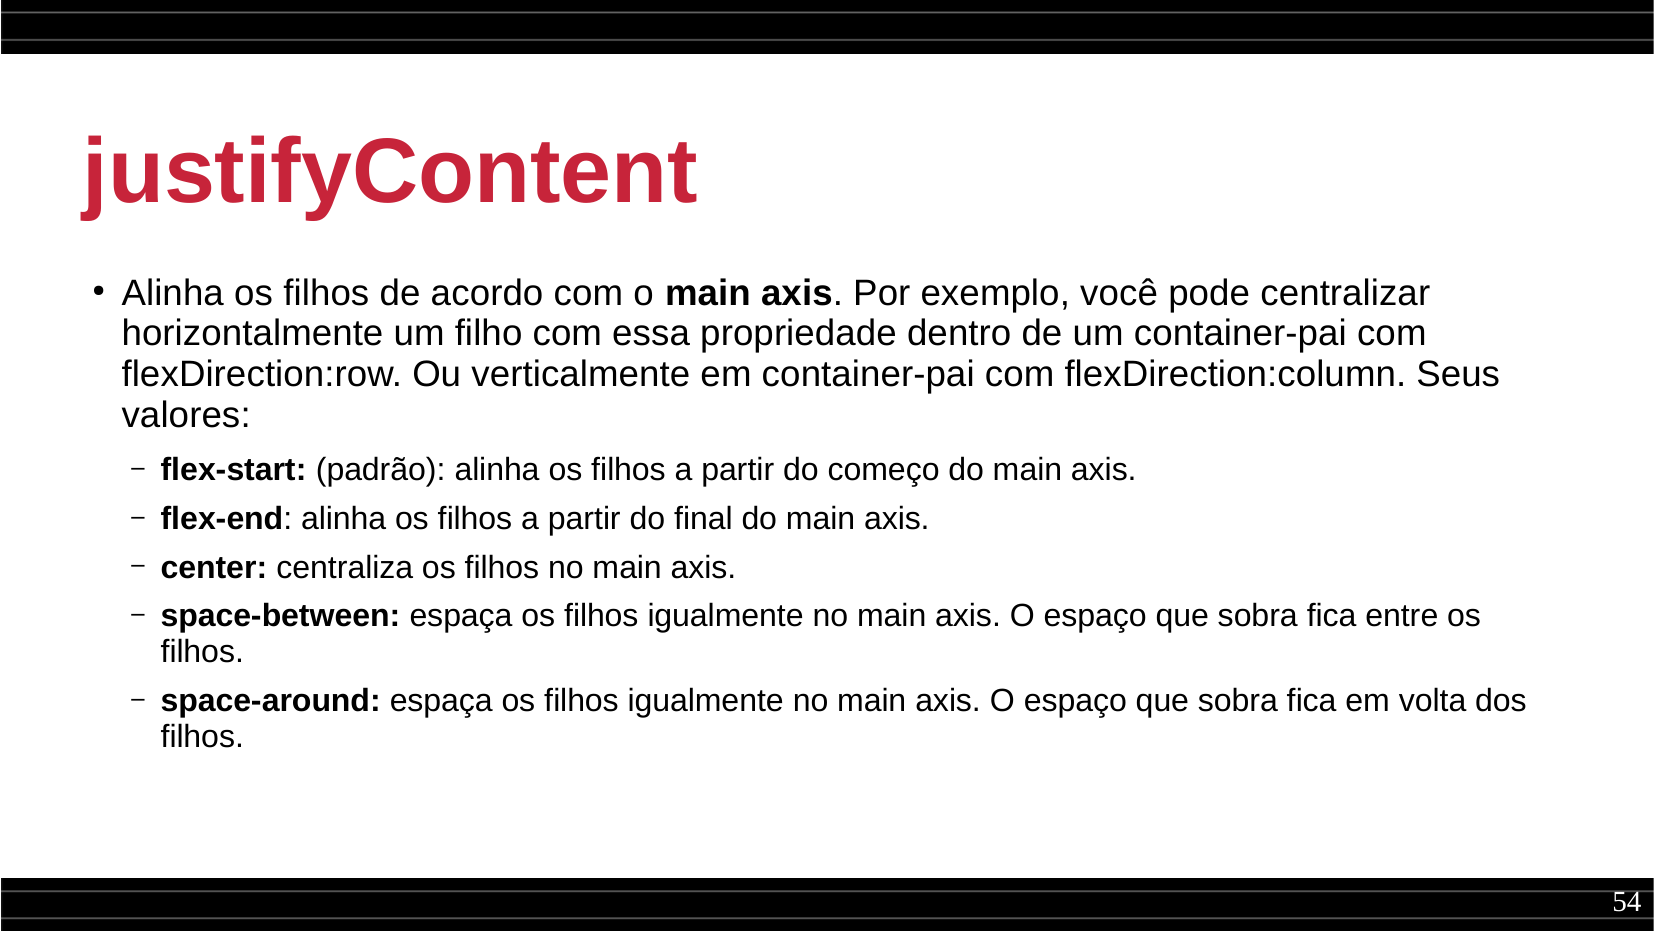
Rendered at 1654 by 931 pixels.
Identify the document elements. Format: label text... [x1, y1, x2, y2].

title justifyContent [82, 92, 1571, 249]
picture [1, 878, 1654, 931]
picture [1, 0, 1654, 54]
list Alinha os filhos de acordo com o main axis. Por exemplo, você pode centralizar horizontalmente um filho com essa propriedade dentro de um container-pai com flexDirection:row. Ou verticalmente em container-pai com flexDirection:column. Seus valores: flex-start: (padrão): alinha os filhos a partir do começo do main axis. flex-end: alinha os filhos a partir do final do main axis. center: centraliza os filhos no main axis. space-between: espaça os filhos igualmente no main axis. O espaço que sobra fica entre os filhos. space-around: espaça os filhos igualmente no main axis. O espaço que sobra fica em volta dos filhos. [82, 271, 1571, 758]
